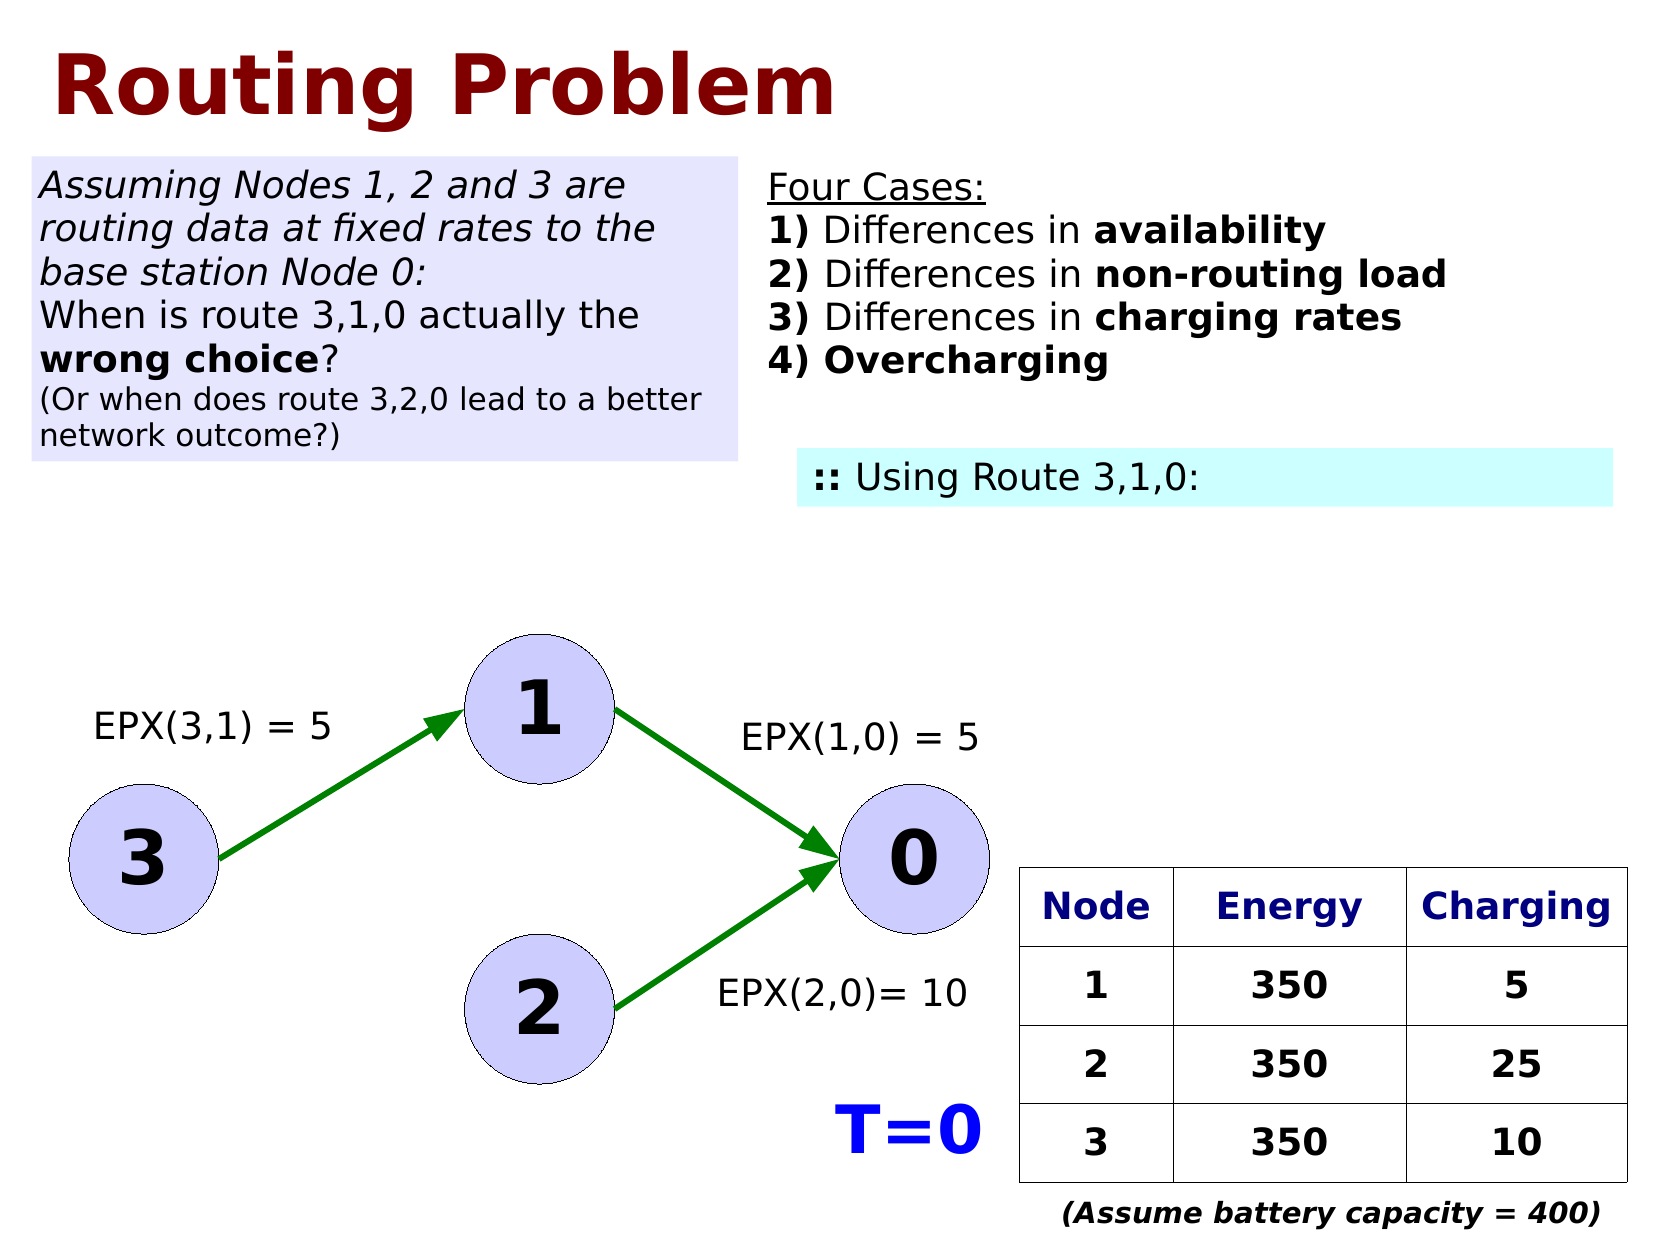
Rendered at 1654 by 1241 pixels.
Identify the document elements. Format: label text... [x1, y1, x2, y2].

table_cell 25 [1407, 1026, 1627, 1103]
text_box T=0 [820, 1084, 999, 1180]
table_cell 350 [1174, 1104, 1406, 1182]
text_box 2 [464, 934, 615, 1085]
text_box 3 [68, 784, 219, 935]
table_header Node [1020, 868, 1173, 946]
text_box :: Using Route 3,1,0: [797, 448, 1614, 507]
table_header Charging [1407, 868, 1627, 946]
text_box 0 [839, 784, 990, 935]
text_box (Assume battery capacity = 400) [1022, 1188, 1641, 1238]
text_box EPX(3,1) = 5 [78, 697, 348, 756]
table_cell 3 [1020, 1104, 1173, 1182]
table_cell 1 [1020, 947, 1173, 1025]
table_cell 5 [1407, 947, 1627, 1025]
text_box Assuming Nodes 1, 2 and 3 are routing data at fixed rates to the base station Node 0: When is route 3,1,0 actually the wrong choice? (Or when does route 3,2,0 lead to a better network outcome?) [31, 156, 739, 462]
table_cell 2 [1020, 1026, 1173, 1103]
title Routing Problem [51, 0, 1654, 173]
text_box EPX(2,0)= 10 [701, 964, 984, 1055]
table_cell 10 [1407, 1104, 1627, 1182]
table_cell 350 [1174, 1026, 1406, 1103]
table_cell 350 [1174, 947, 1406, 1025]
text_box Four Cases: 1) Differences in availability 2) Differences in non-routing load 3) Differences in charging rates 4) Overcharging [752, 157, 1520, 565]
table_header Energy [1174, 868, 1406, 946]
text_box 1 [464, 634, 615, 785]
text_box EPX(1,0) = 5 [725, 708, 996, 768]
